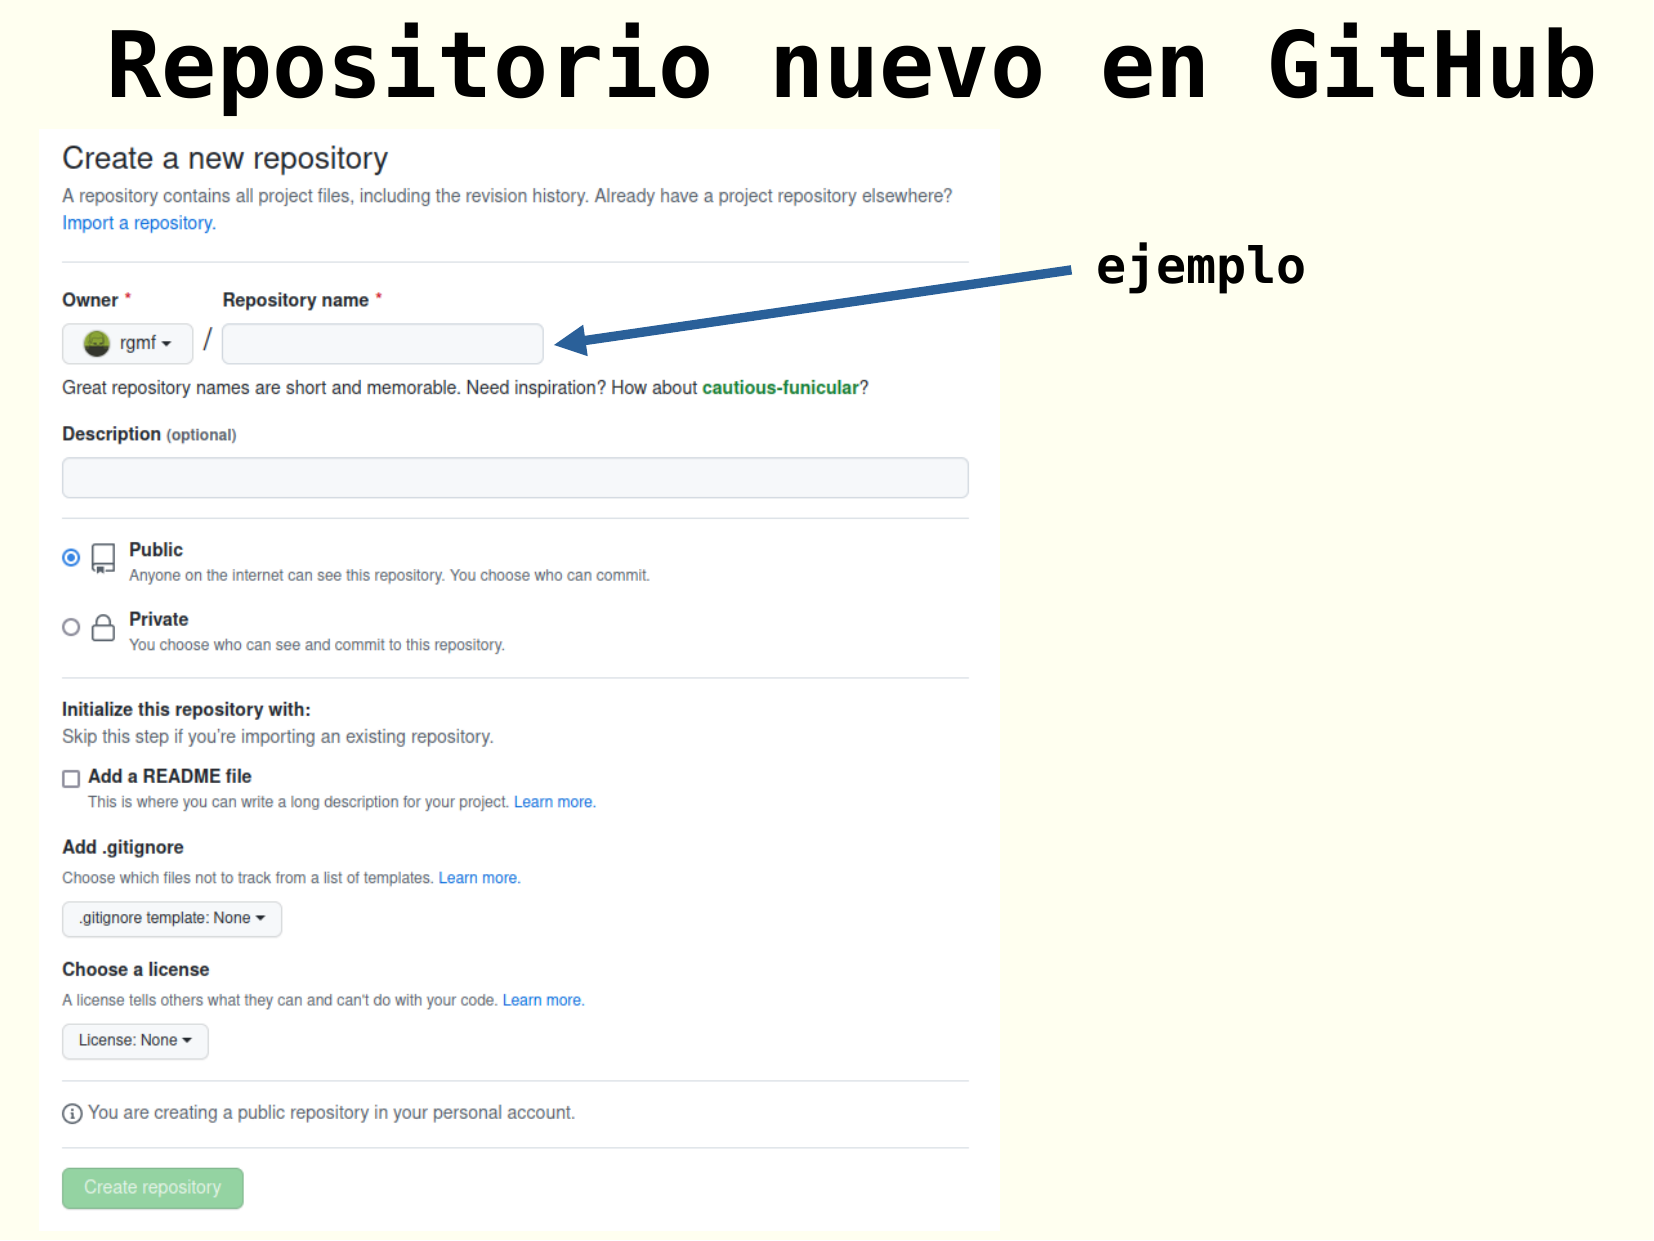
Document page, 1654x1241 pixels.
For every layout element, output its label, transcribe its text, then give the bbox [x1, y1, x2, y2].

title Repositorio nuevo en GitHub [22, 4, 1628, 126]
picture [39, 129, 1000, 1231]
text_box ejemplo [1082, 200, 1322, 303]
